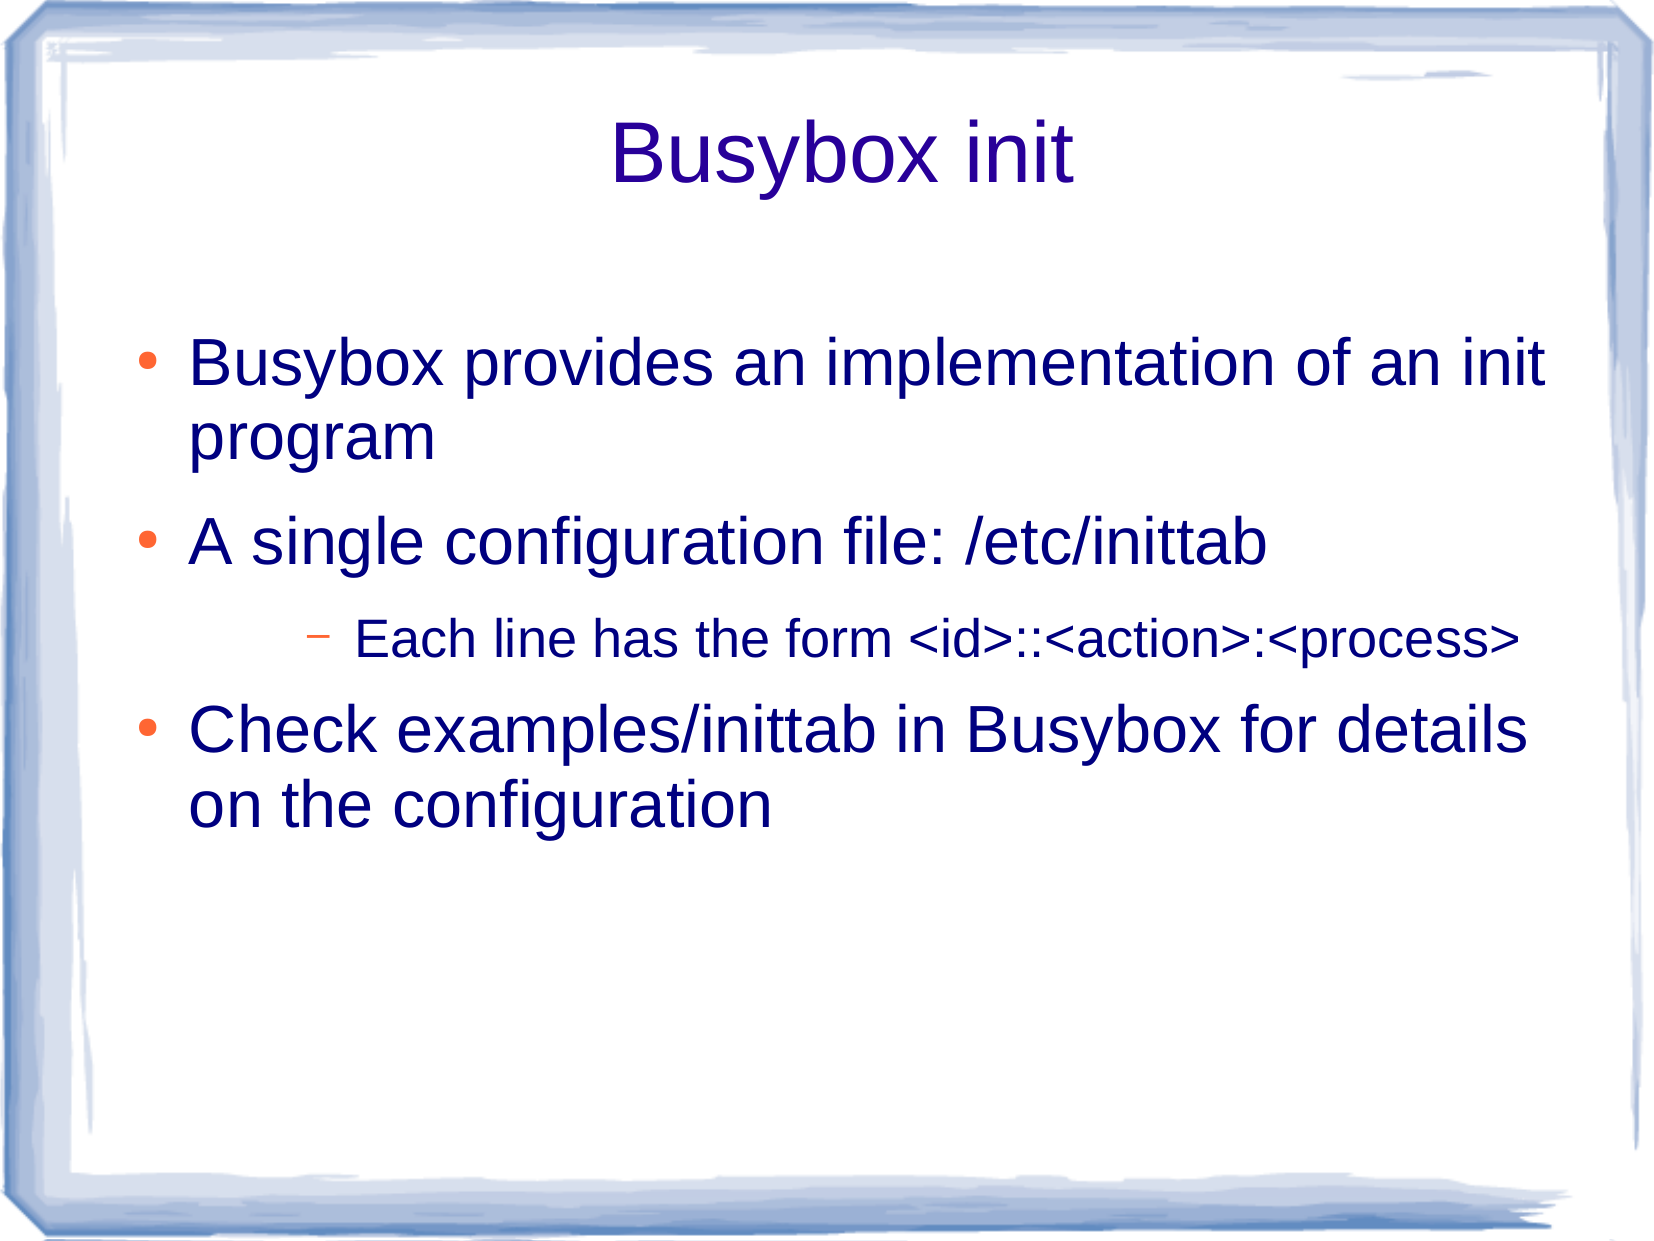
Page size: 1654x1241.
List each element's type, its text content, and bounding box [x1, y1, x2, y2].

title Busybox init [82, 49, 1571, 257]
picture [0, 0, 1654, 1241]
list Busybox provides an implementation of an init program A single configuration file: /etc/inittab Each line has the form <id>::<action>:<process> Check examples/inittab in Busybox for details on the configuration [118, 324, 1571, 1045]
